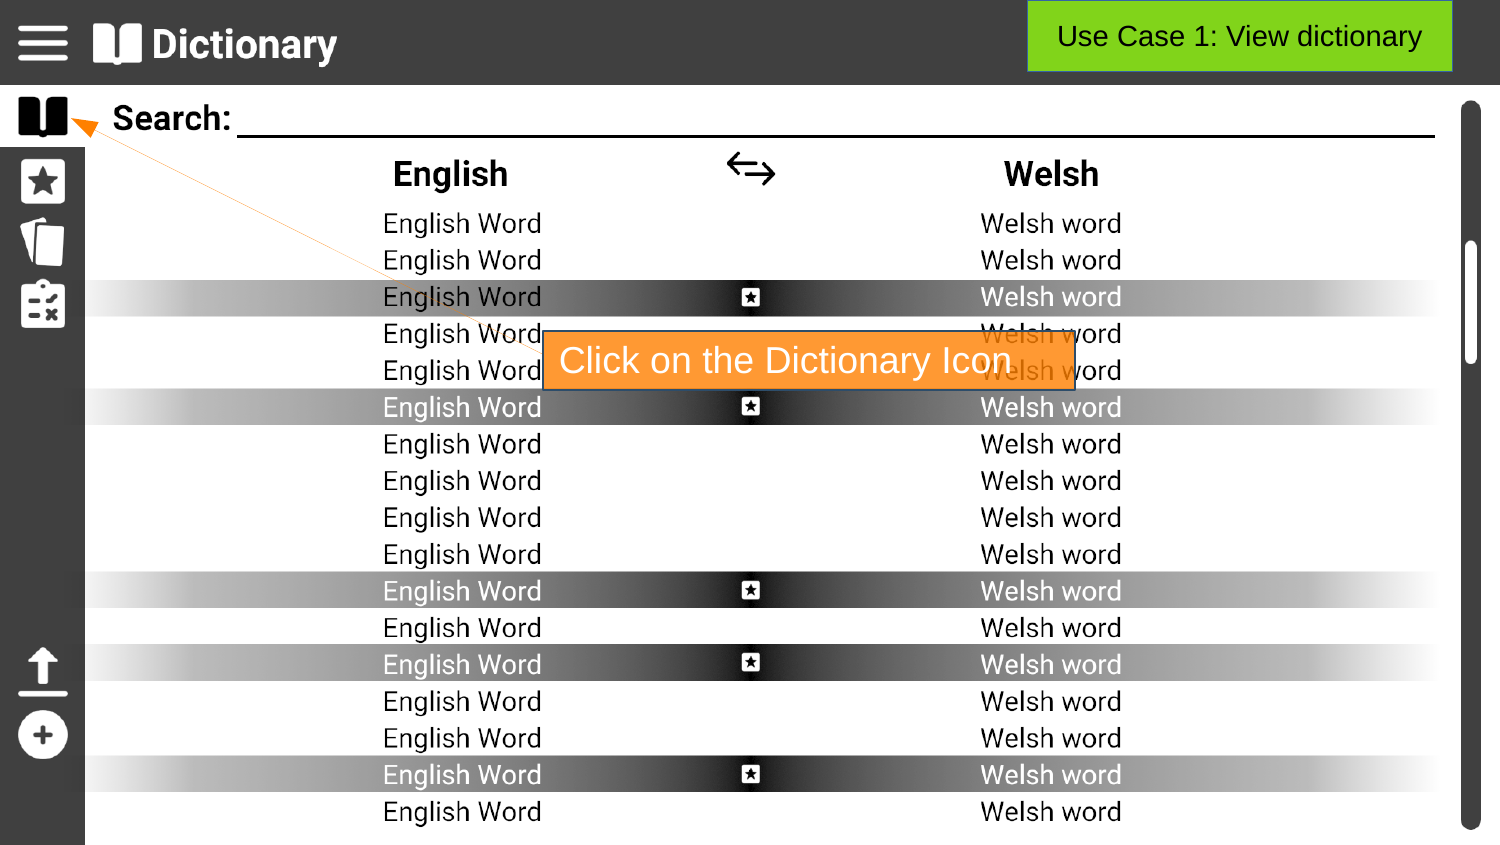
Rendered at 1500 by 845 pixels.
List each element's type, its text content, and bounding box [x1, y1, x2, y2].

text_box Use Case 1: View dictionary [1027, 0, 1453, 72]
picture [0, 0, 1500, 845]
text_box Click on the Dictionary Icon [543, 330, 1075, 390]
